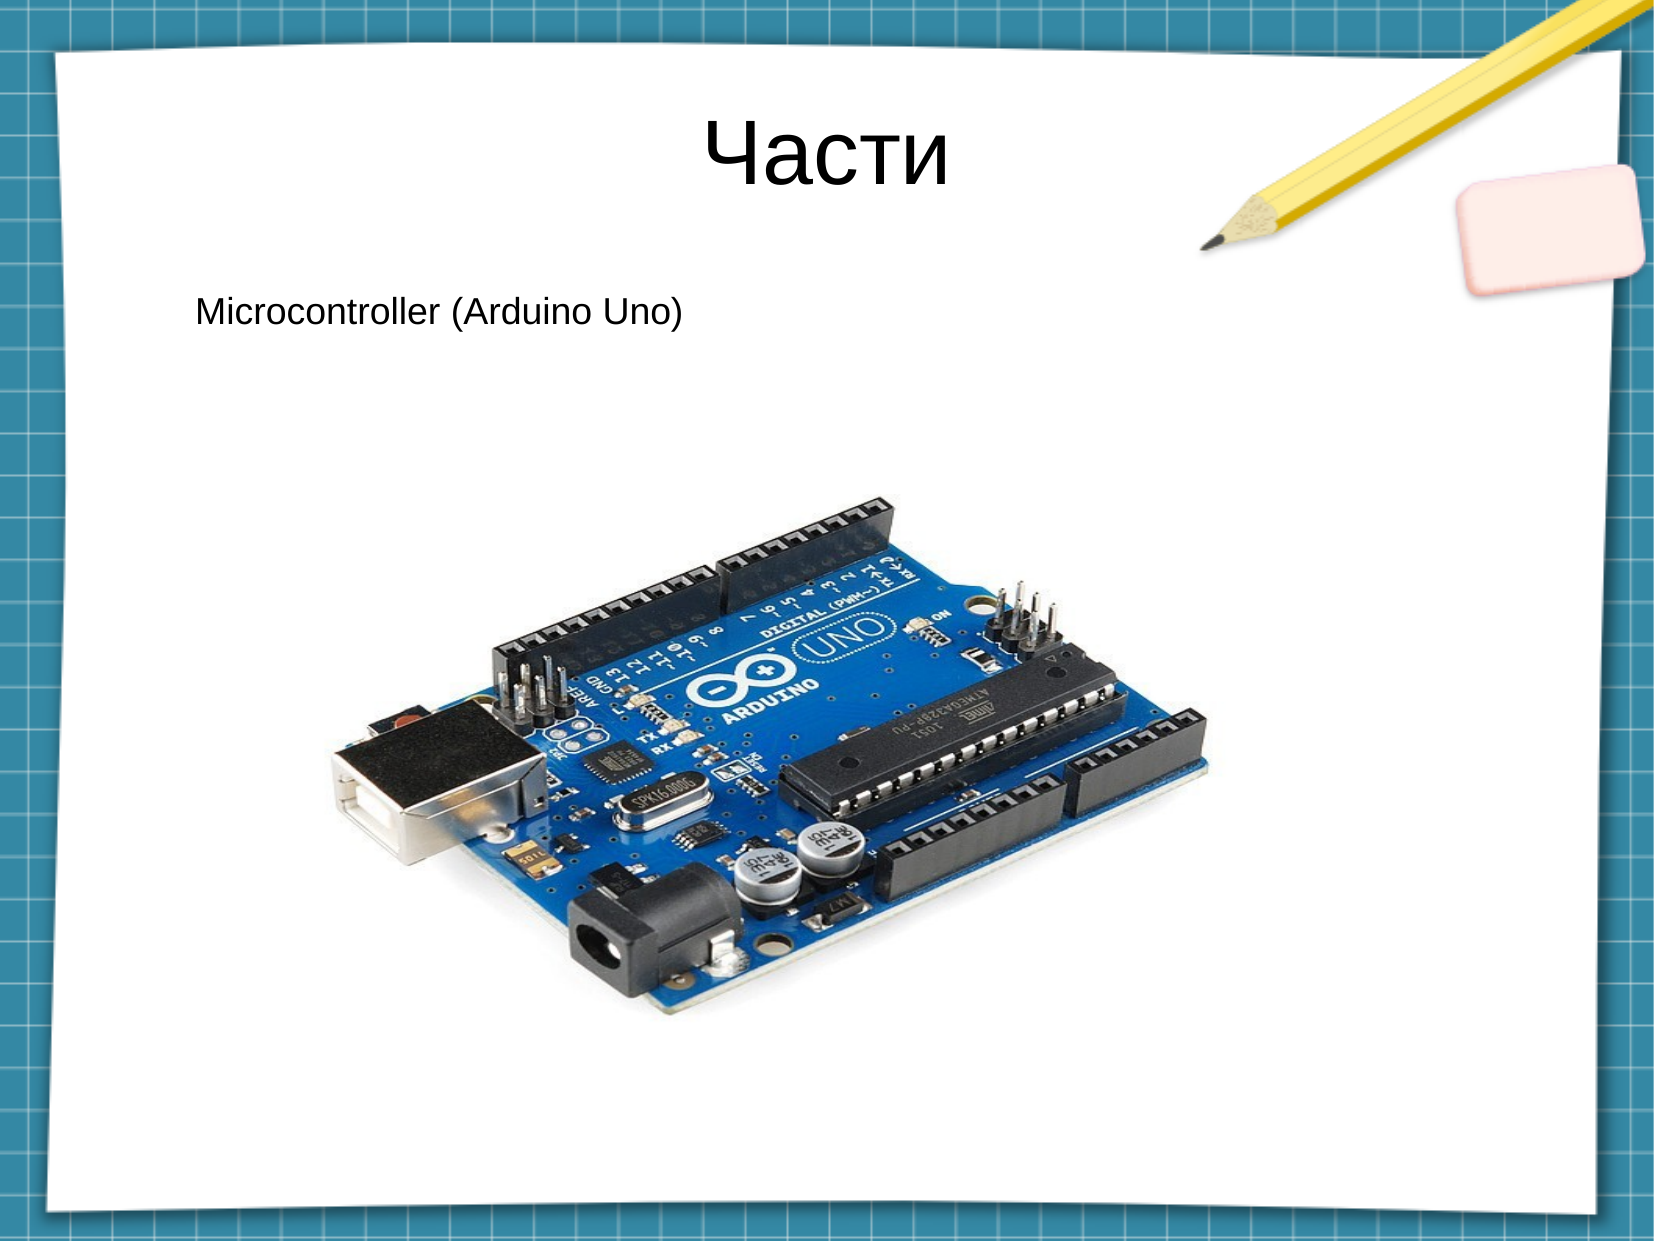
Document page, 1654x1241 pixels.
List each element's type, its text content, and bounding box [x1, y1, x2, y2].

picture [0, 0, 1654, 1241]
title Части [82, 49, 1571, 257]
list Microcontroller (Arduino Uno) [82, 290, 1571, 1010]
